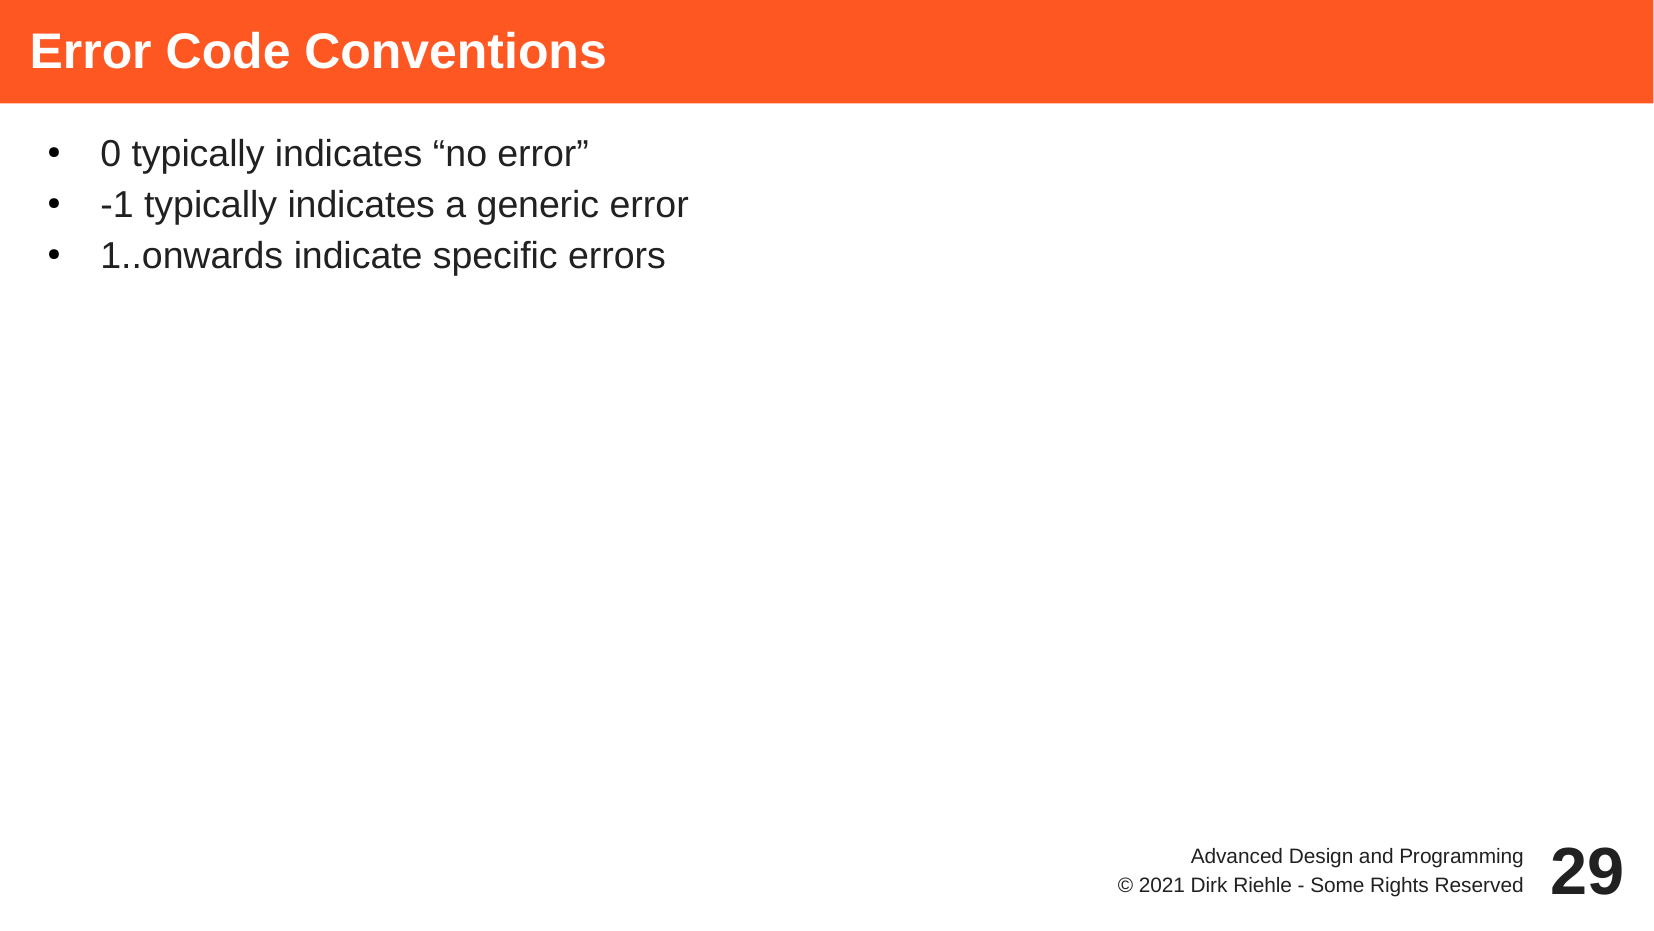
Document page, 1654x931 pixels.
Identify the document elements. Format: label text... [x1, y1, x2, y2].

title Error Code Conventions [0, 0, 1654, 104]
list 0 typically indicates “no error” -1 typically indicates a generic error 1..onwards indicate specific errors [29, 132, 1625, 813]
